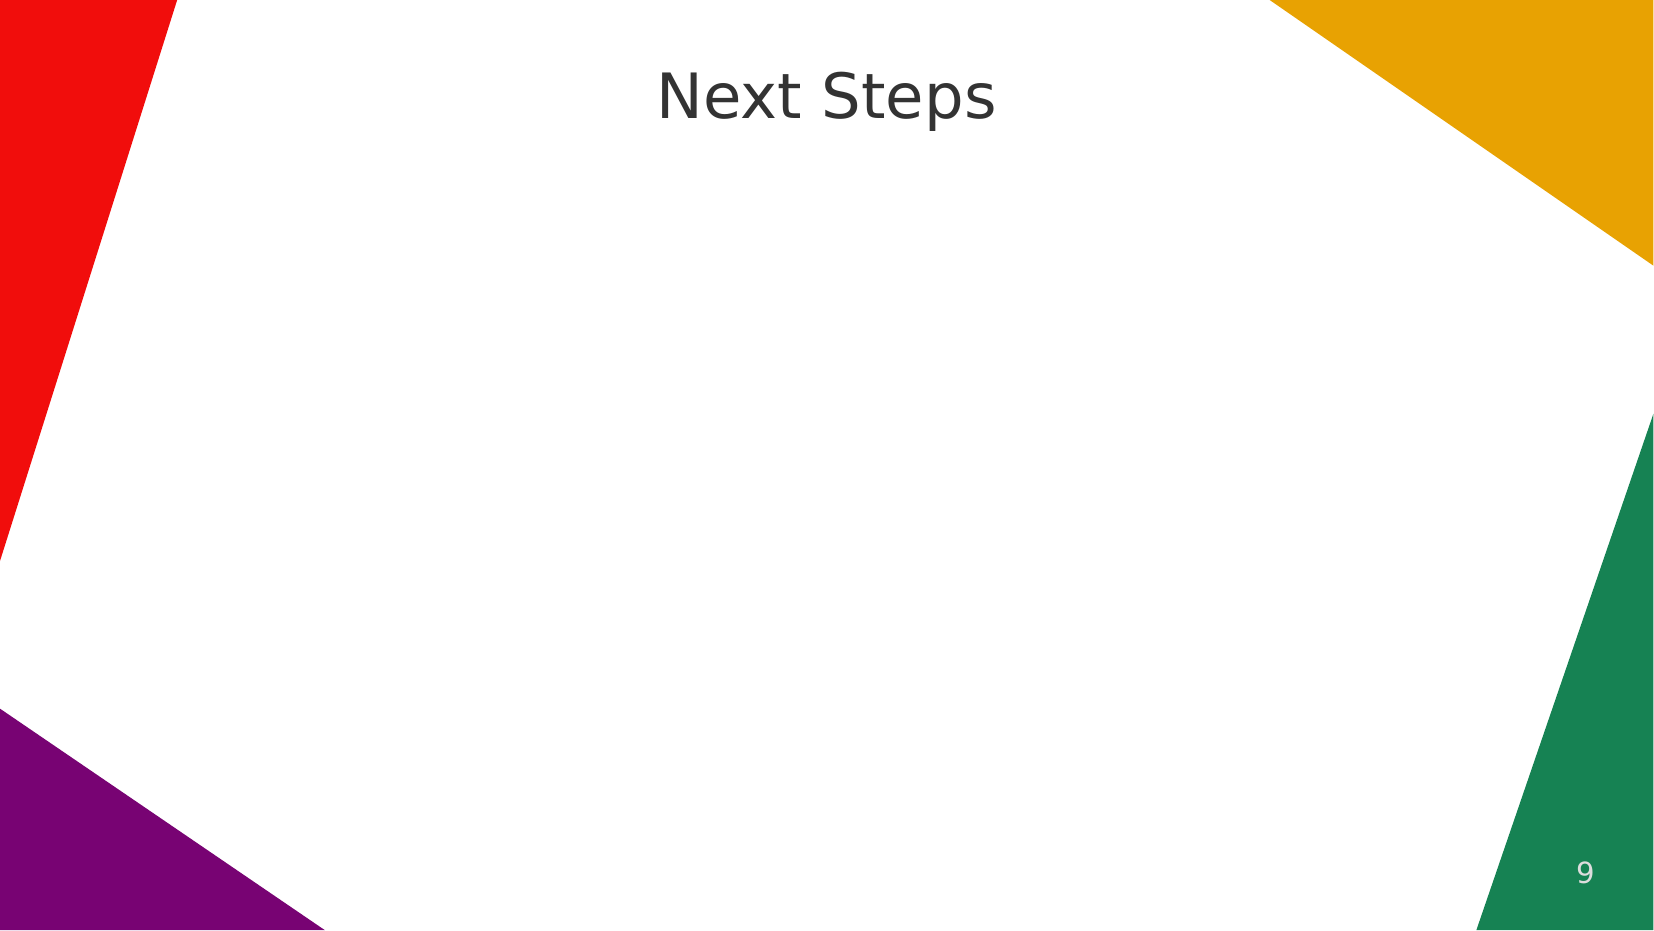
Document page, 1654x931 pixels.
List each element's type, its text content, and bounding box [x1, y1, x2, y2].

title Next Steps [118, 59, 1536, 207]
